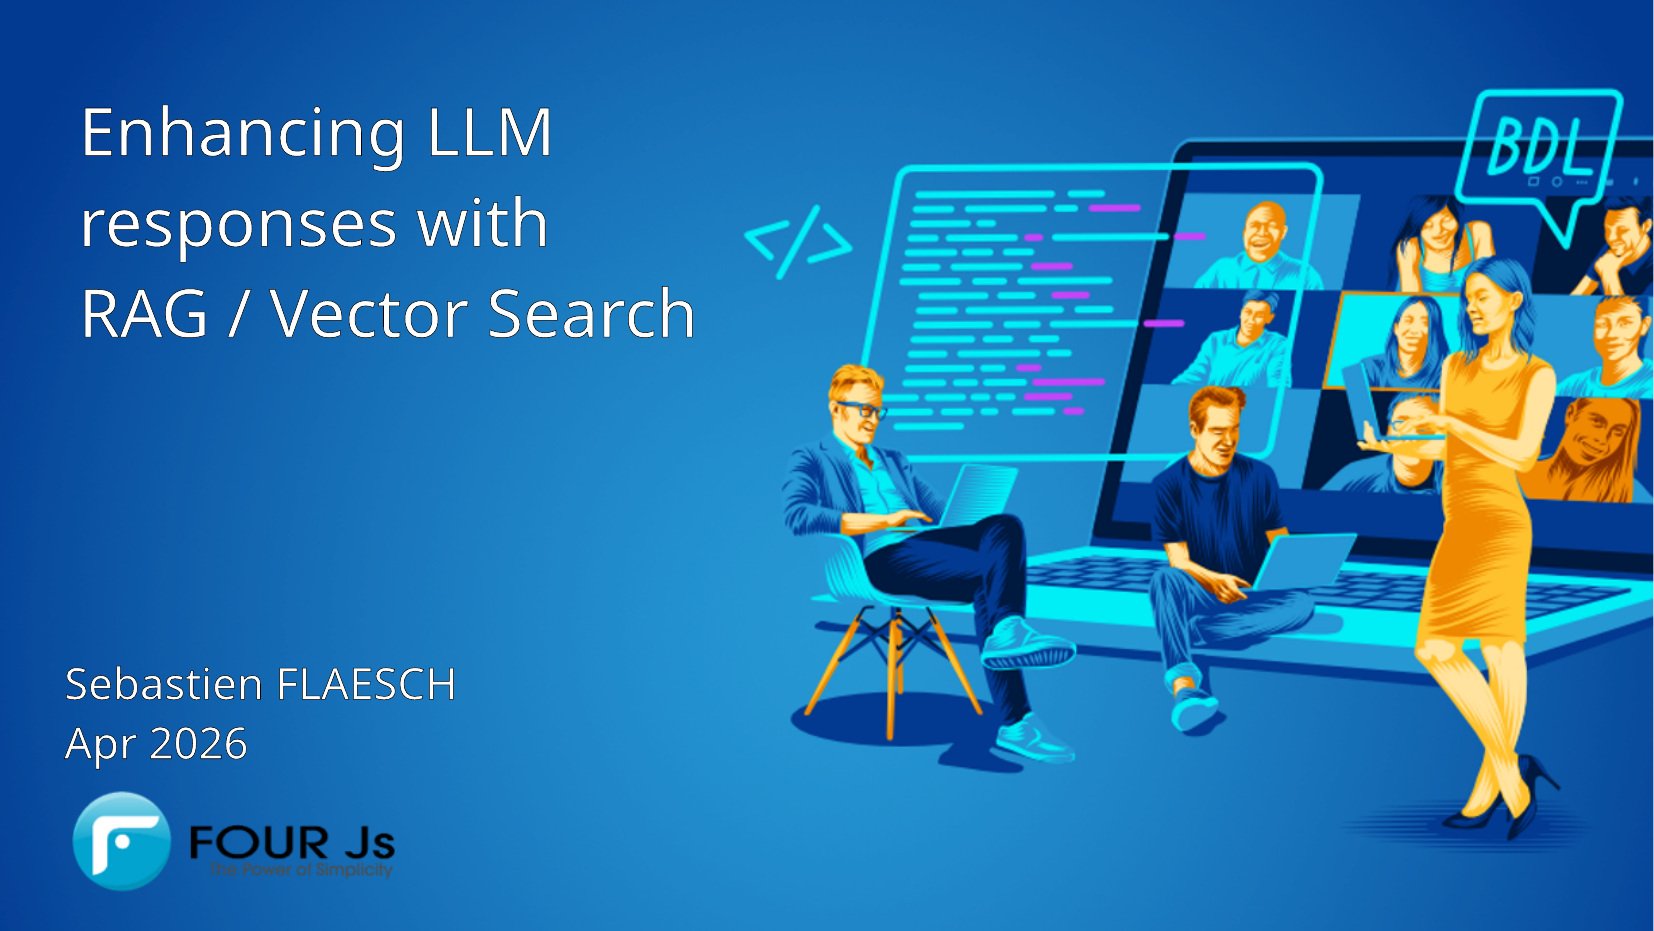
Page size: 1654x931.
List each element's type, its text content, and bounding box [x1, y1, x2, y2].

picture [0, 0, 1654, 931]
text_box Enhancing LLM responses with RAG / Vector Search [63, 76, 725, 627]
text_box Sebastien FLAESCH Apr 2026 [49, 645, 638, 765]
